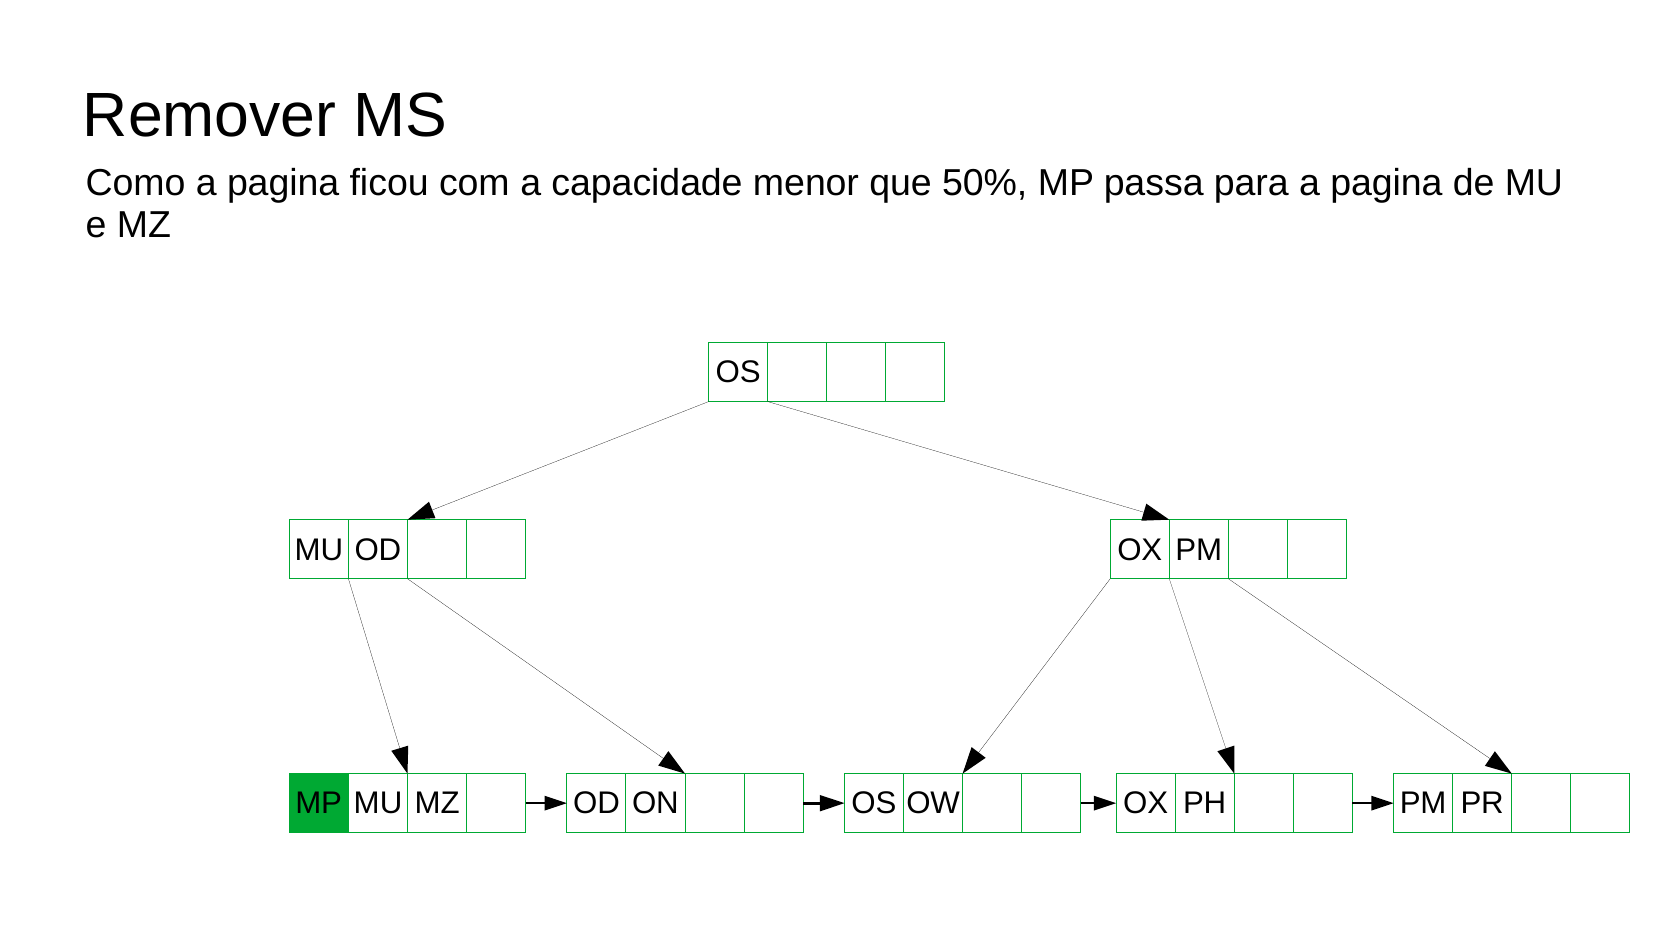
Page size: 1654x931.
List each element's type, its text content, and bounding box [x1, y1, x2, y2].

text_box [466, 773, 526, 833]
text_box MU [289, 519, 348, 579]
text_box MU [348, 773, 407, 833]
text_box [1234, 773, 1353, 833]
text_box PH [1175, 773, 1234, 833]
text_box [767, 342, 945, 402]
text_box OW [903, 773, 962, 833]
text_box [962, 773, 1081, 833]
title Remover MS [82, 37, 1571, 153]
text_box [1228, 519, 1347, 579]
text_box OD [566, 773, 625, 833]
text_box ON [625, 773, 685, 833]
text_box PM [1169, 519, 1228, 579]
text_box [407, 519, 526, 579]
text_box PM [1393, 773, 1452, 833]
text_box MZ [407, 773, 466, 833]
text_box MP [289, 773, 348, 833]
text_box OS [844, 773, 903, 833]
text_box OX [1116, 773, 1175, 833]
text_box [685, 773, 804, 833]
text_box PR [1452, 773, 1511, 833]
text_box Como a pagina ficou com a capacidade menor que 50%, MP passa para a pagina de MU e MZ [70, 153, 1595, 337]
text_box [1511, 773, 1630, 833]
text_box OX [1110, 519, 1169, 579]
text_box OD [348, 519, 407, 579]
text_box OS [708, 342, 767, 402]
